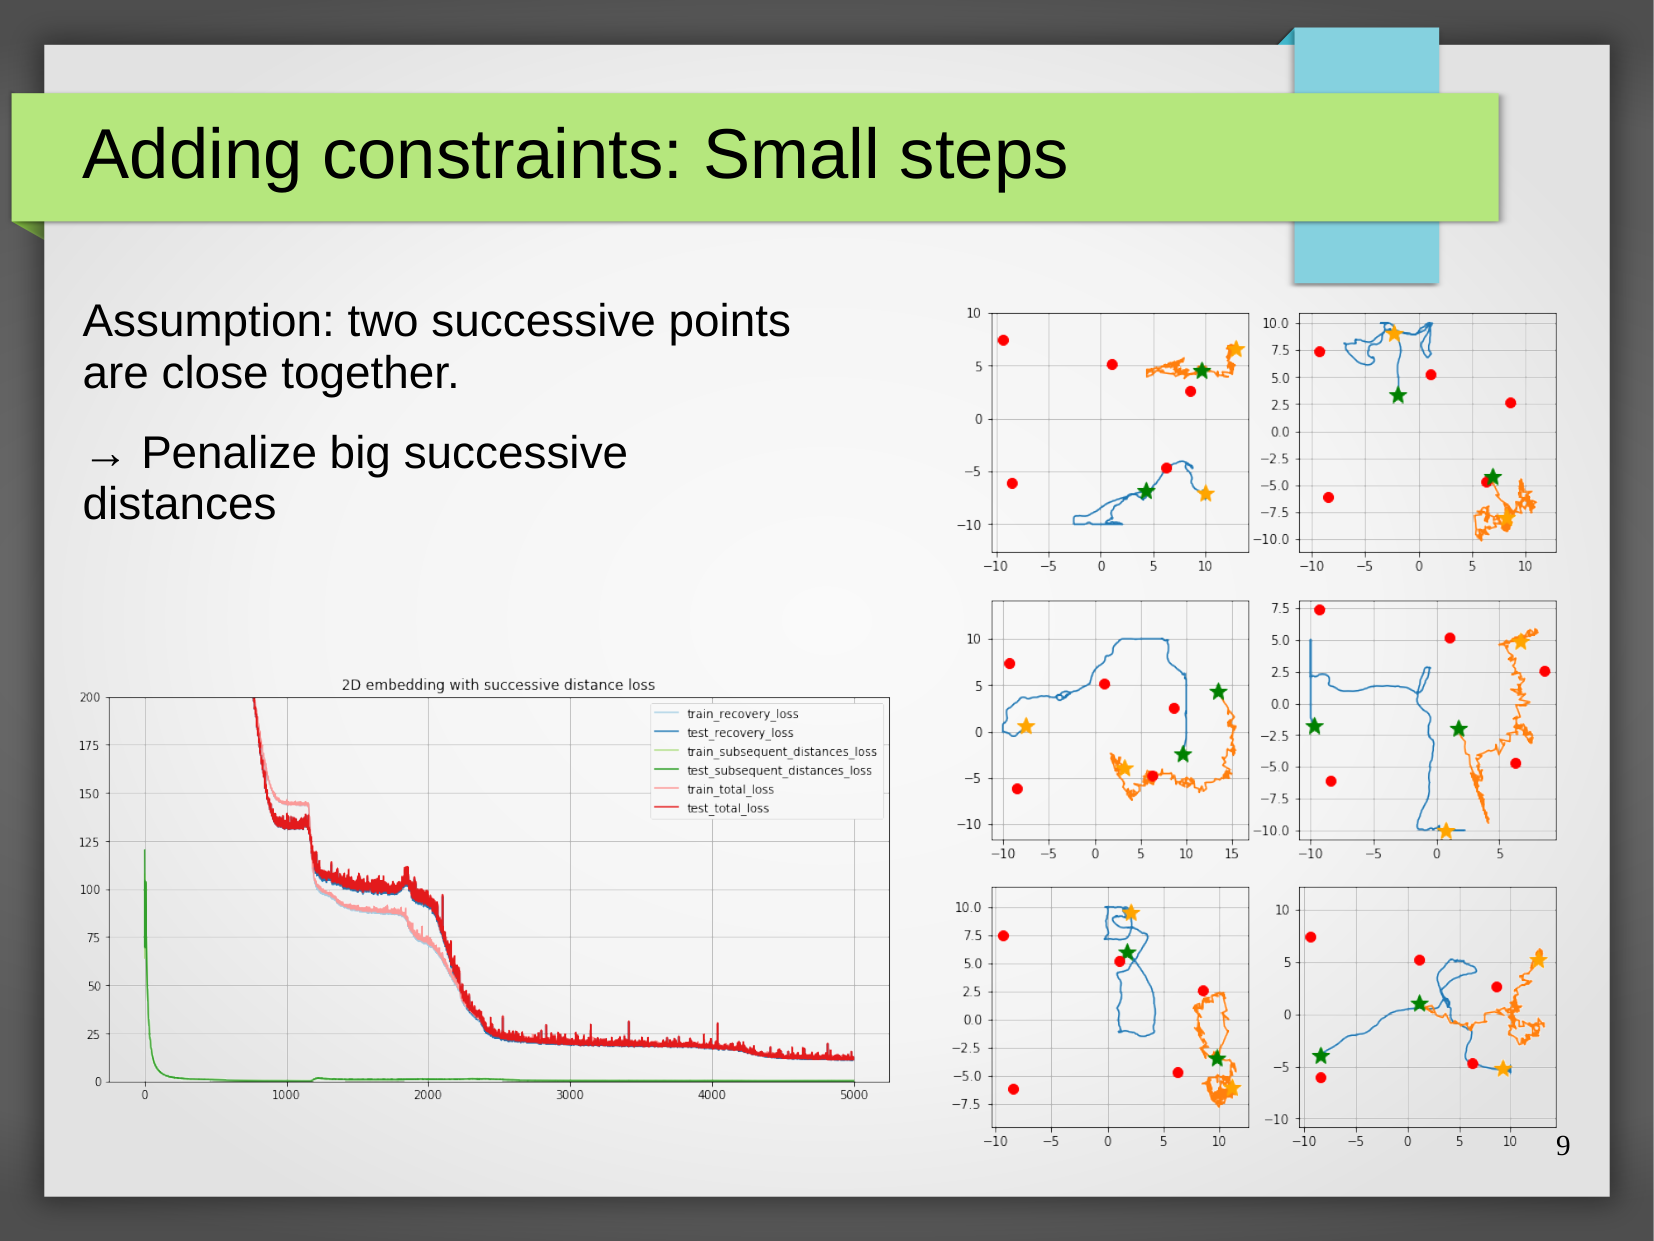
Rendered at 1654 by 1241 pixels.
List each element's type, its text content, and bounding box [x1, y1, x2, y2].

picture [0, 0, 1654, 1241]
list Assumption: two successive points are close together. → Penalize big successive distances [82, 295, 809, 639]
title Adding constraints: Small steps [82, 94, 1264, 213]
